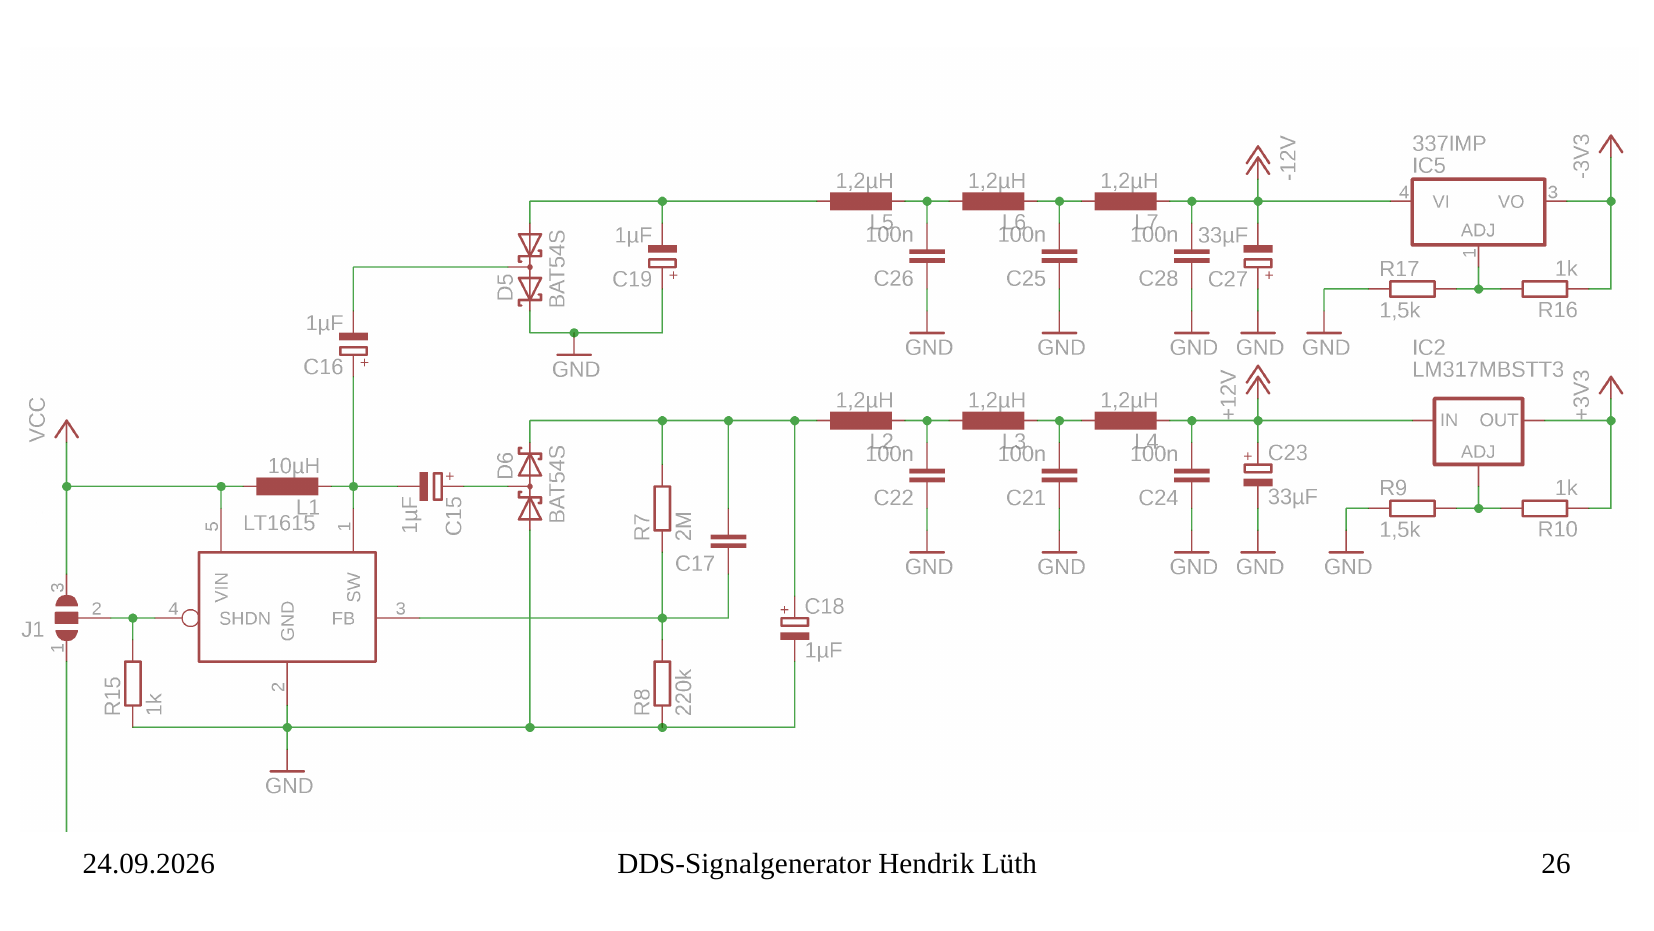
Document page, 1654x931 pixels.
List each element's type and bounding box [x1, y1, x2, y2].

picture [20, 47, 1639, 832]
